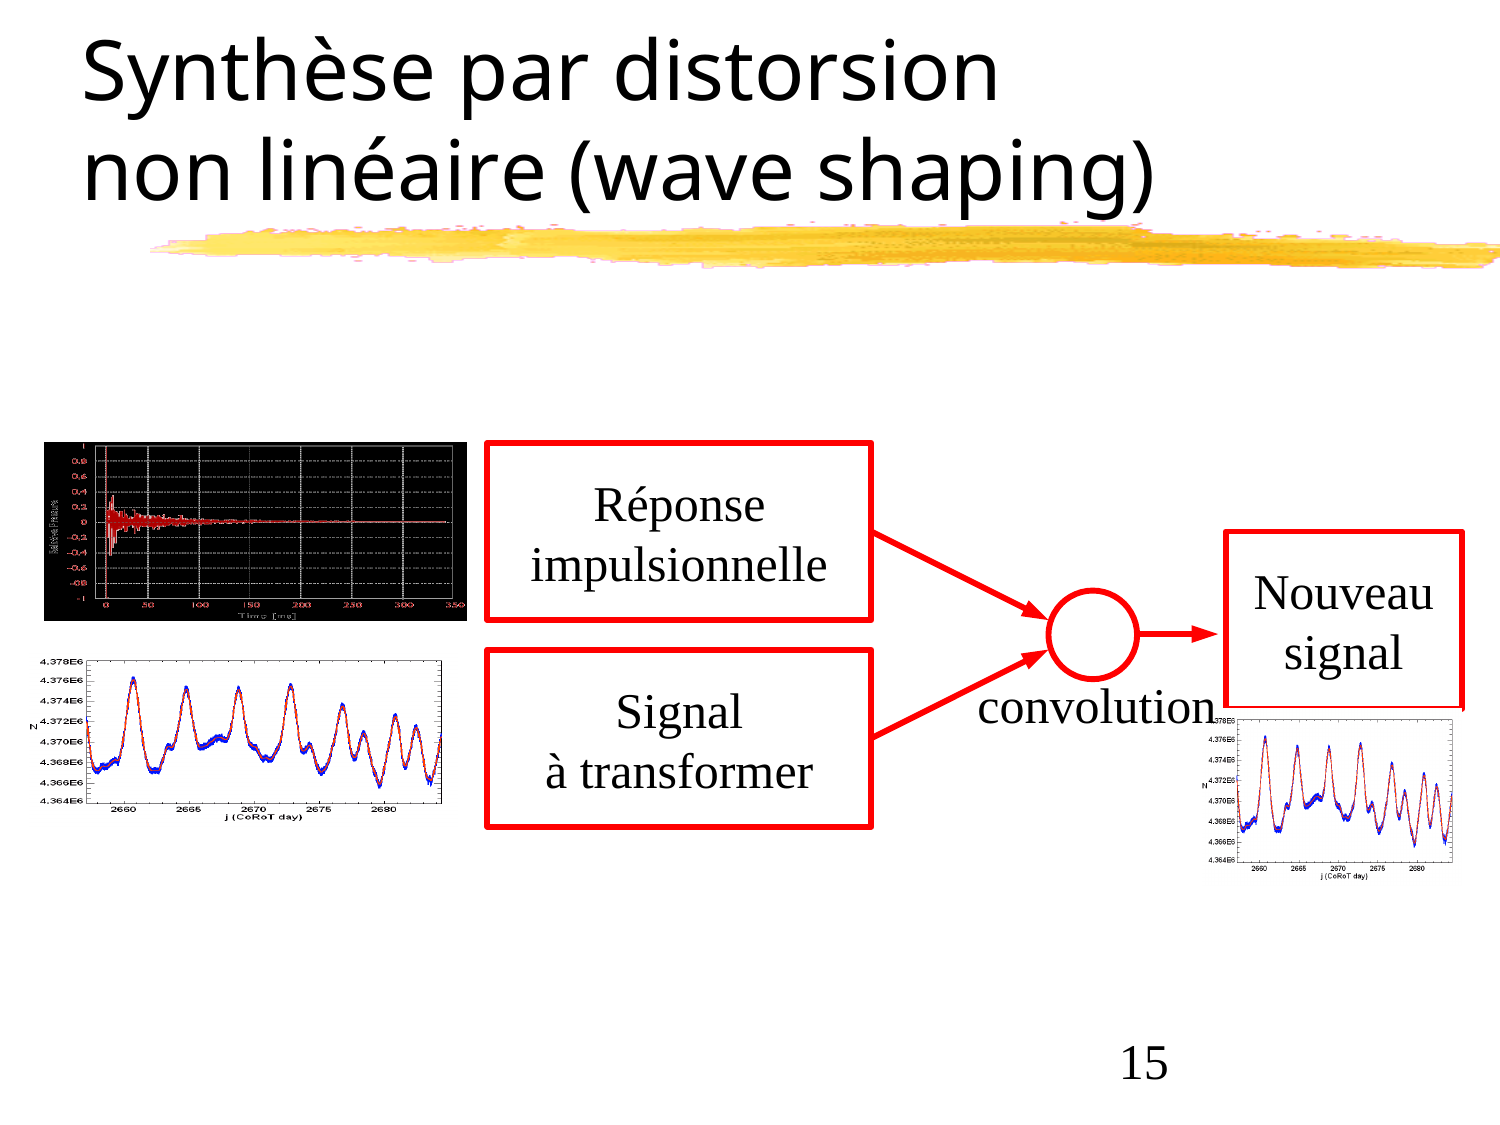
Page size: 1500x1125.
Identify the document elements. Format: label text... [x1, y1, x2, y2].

picture [1202, 708, 1462, 886]
text_box convolution [959, 663, 1235, 745]
title Synthèse par distorsion non linéaire (wave shaping) [66, 8, 1477, 225]
text_box Réponse impulsionnelle [487, 442, 872, 621]
picture [44, 442, 467, 621]
text_box Signal à transformer [487, 649, 872, 827]
picture [150, 215, 1500, 279]
text_box Nouveau signal [1225, 531, 1462, 708]
picture [29, 649, 458, 827]
